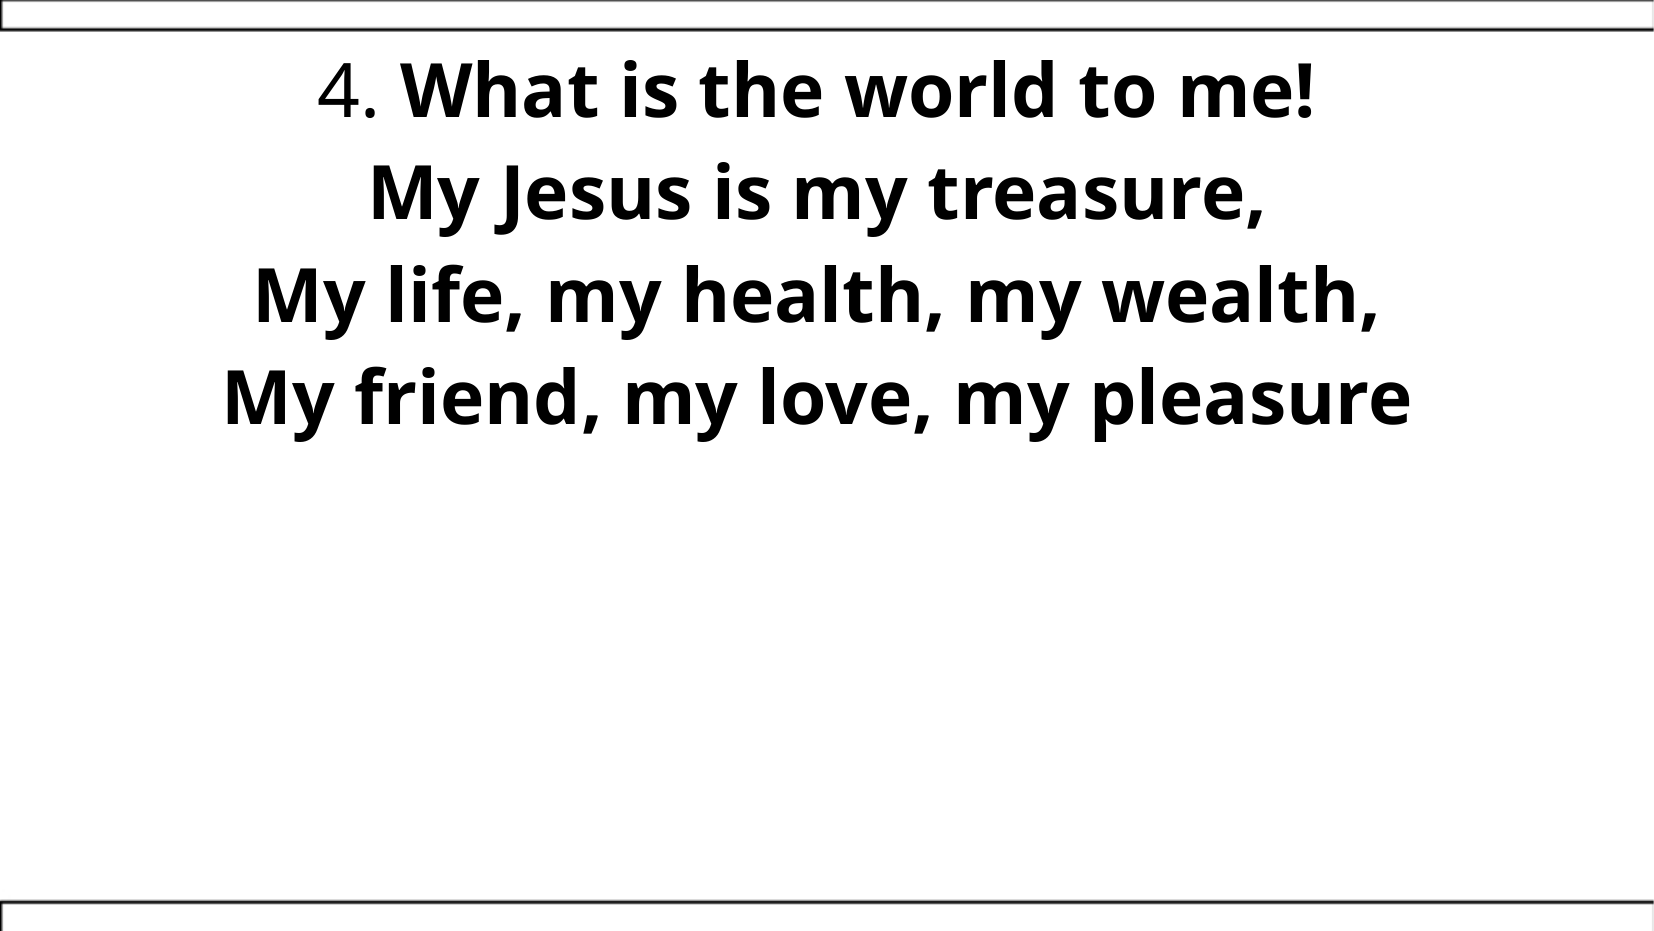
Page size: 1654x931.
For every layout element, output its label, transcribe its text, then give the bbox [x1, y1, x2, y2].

text_box 4. What is the world to me! My Jesus is my treasure, My life, my health, my wealth, My friend, my love, my pleasure [75, 30, 1561, 445]
picture [0, 0, 1654, 931]
